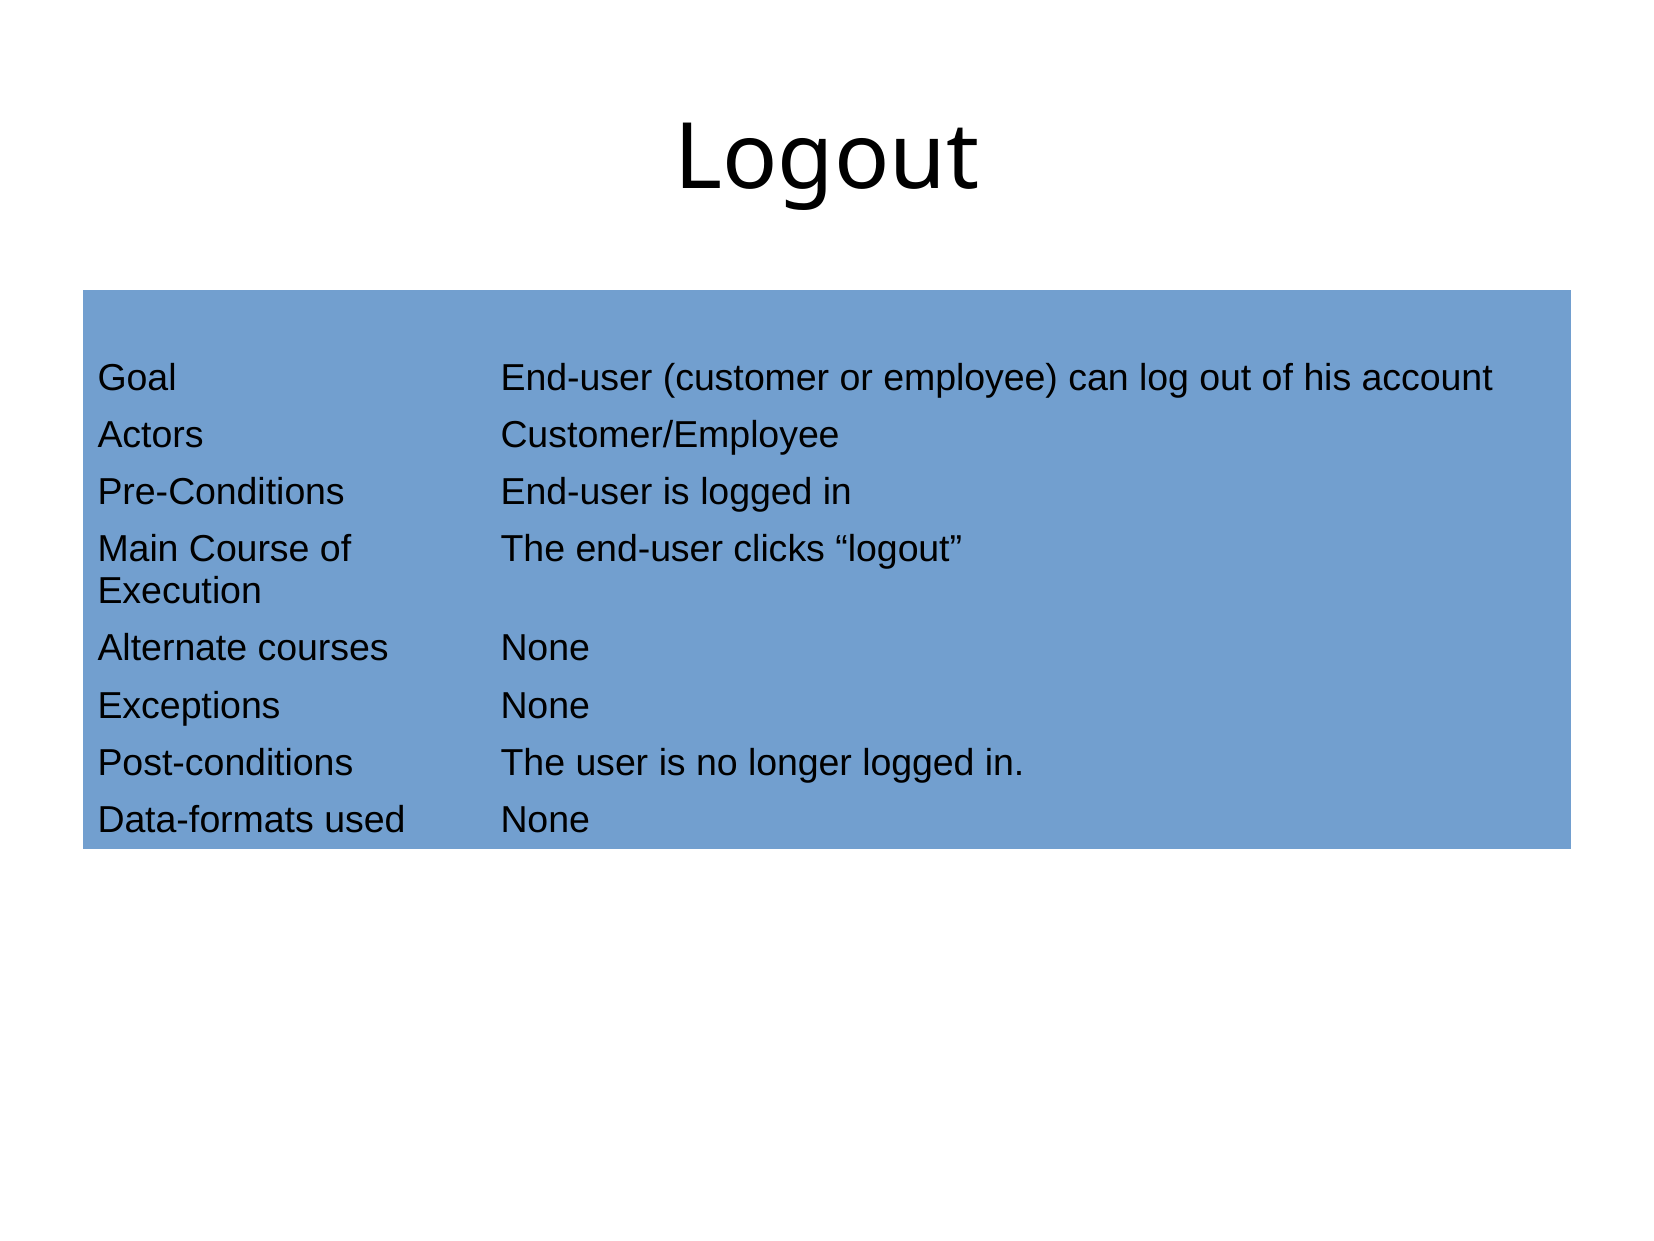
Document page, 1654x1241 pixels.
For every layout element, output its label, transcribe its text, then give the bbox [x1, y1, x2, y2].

table_header [83, 290, 486, 349]
title Logout [82, 49, 1571, 257]
table_cell Post-conditions [83, 734, 486, 791]
table_cell Data-formats used [83, 791, 486, 849]
table_cell Alternate courses [83, 619, 486, 677]
table_cell Goal [83, 349, 486, 406]
table_cell Main Course of Execution [83, 521, 486, 619]
table_header [486, 290, 1571, 349]
table_cell Actors [83, 406, 486, 463]
table_cell None [486, 677, 1571, 734]
table_cell Exceptions [83, 677, 486, 734]
table_cell None [486, 619, 1571, 677]
table_cell End-user (customer or employee) can log out of his account [486, 349, 1571, 406]
table_cell End-user is logged in [486, 463, 1571, 521]
table_cell None [486, 791, 1571, 849]
table_cell Customer/Employee [486, 406, 1571, 463]
table_cell Pre-Conditions [83, 463, 486, 521]
table_cell The user is no longer logged in. [486, 734, 1571, 791]
table_cell The end-user clicks “logout” [486, 521, 1571, 619]
